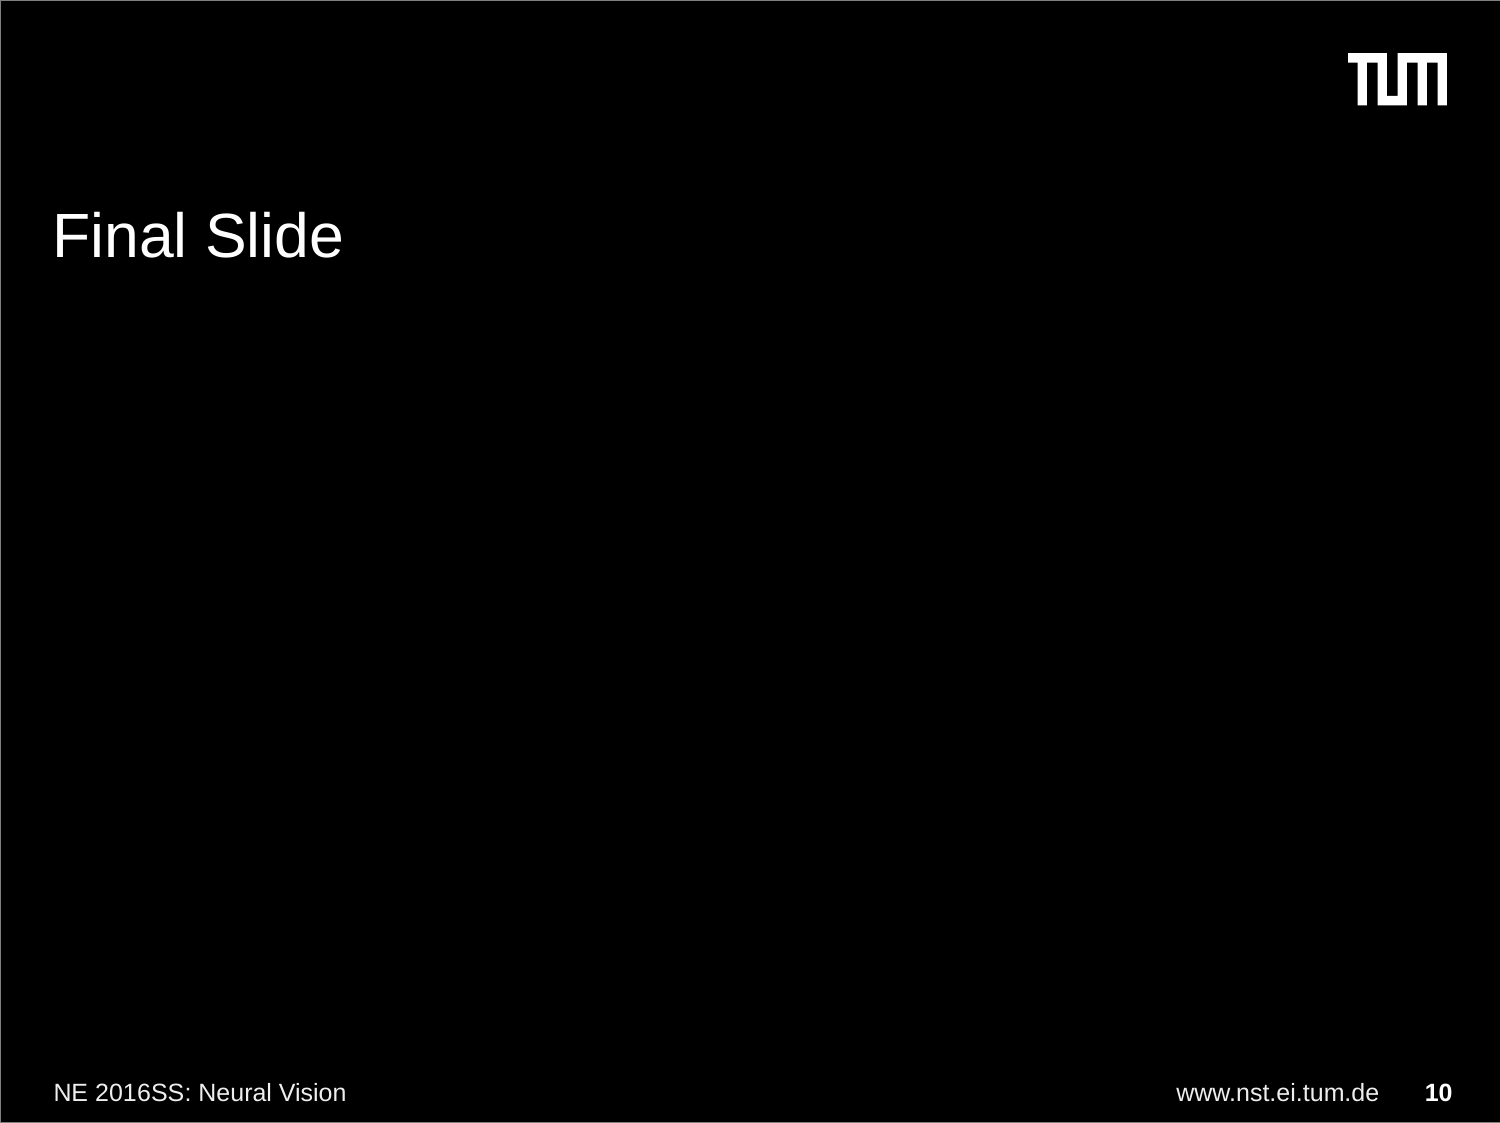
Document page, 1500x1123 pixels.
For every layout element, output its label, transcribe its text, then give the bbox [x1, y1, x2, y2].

title Final Slide [52, 200, 1453, 355]
